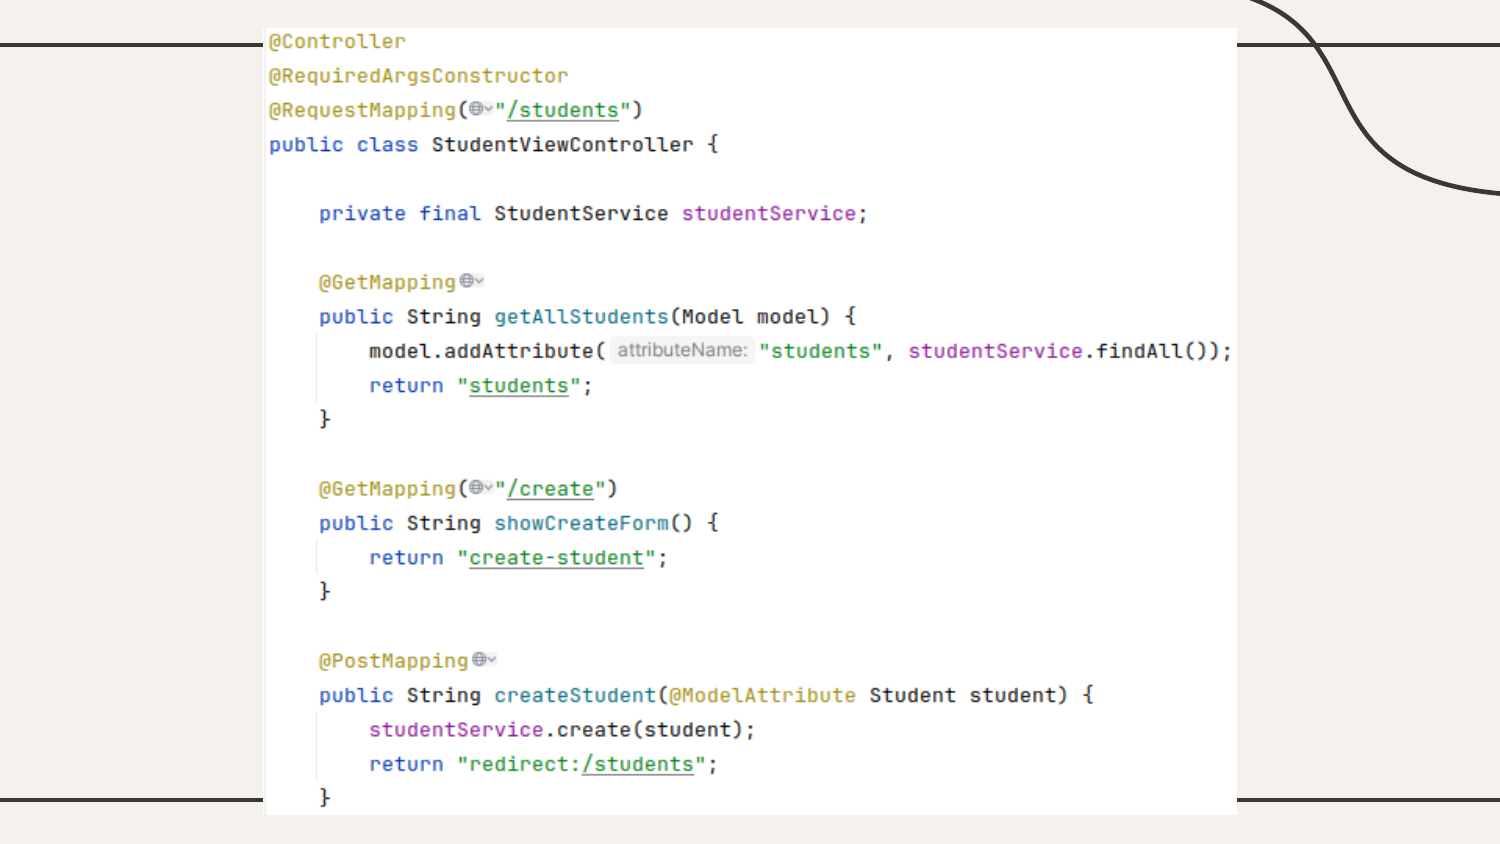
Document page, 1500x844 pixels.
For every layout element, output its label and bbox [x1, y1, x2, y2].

picture [263, 28, 1237, 815]
